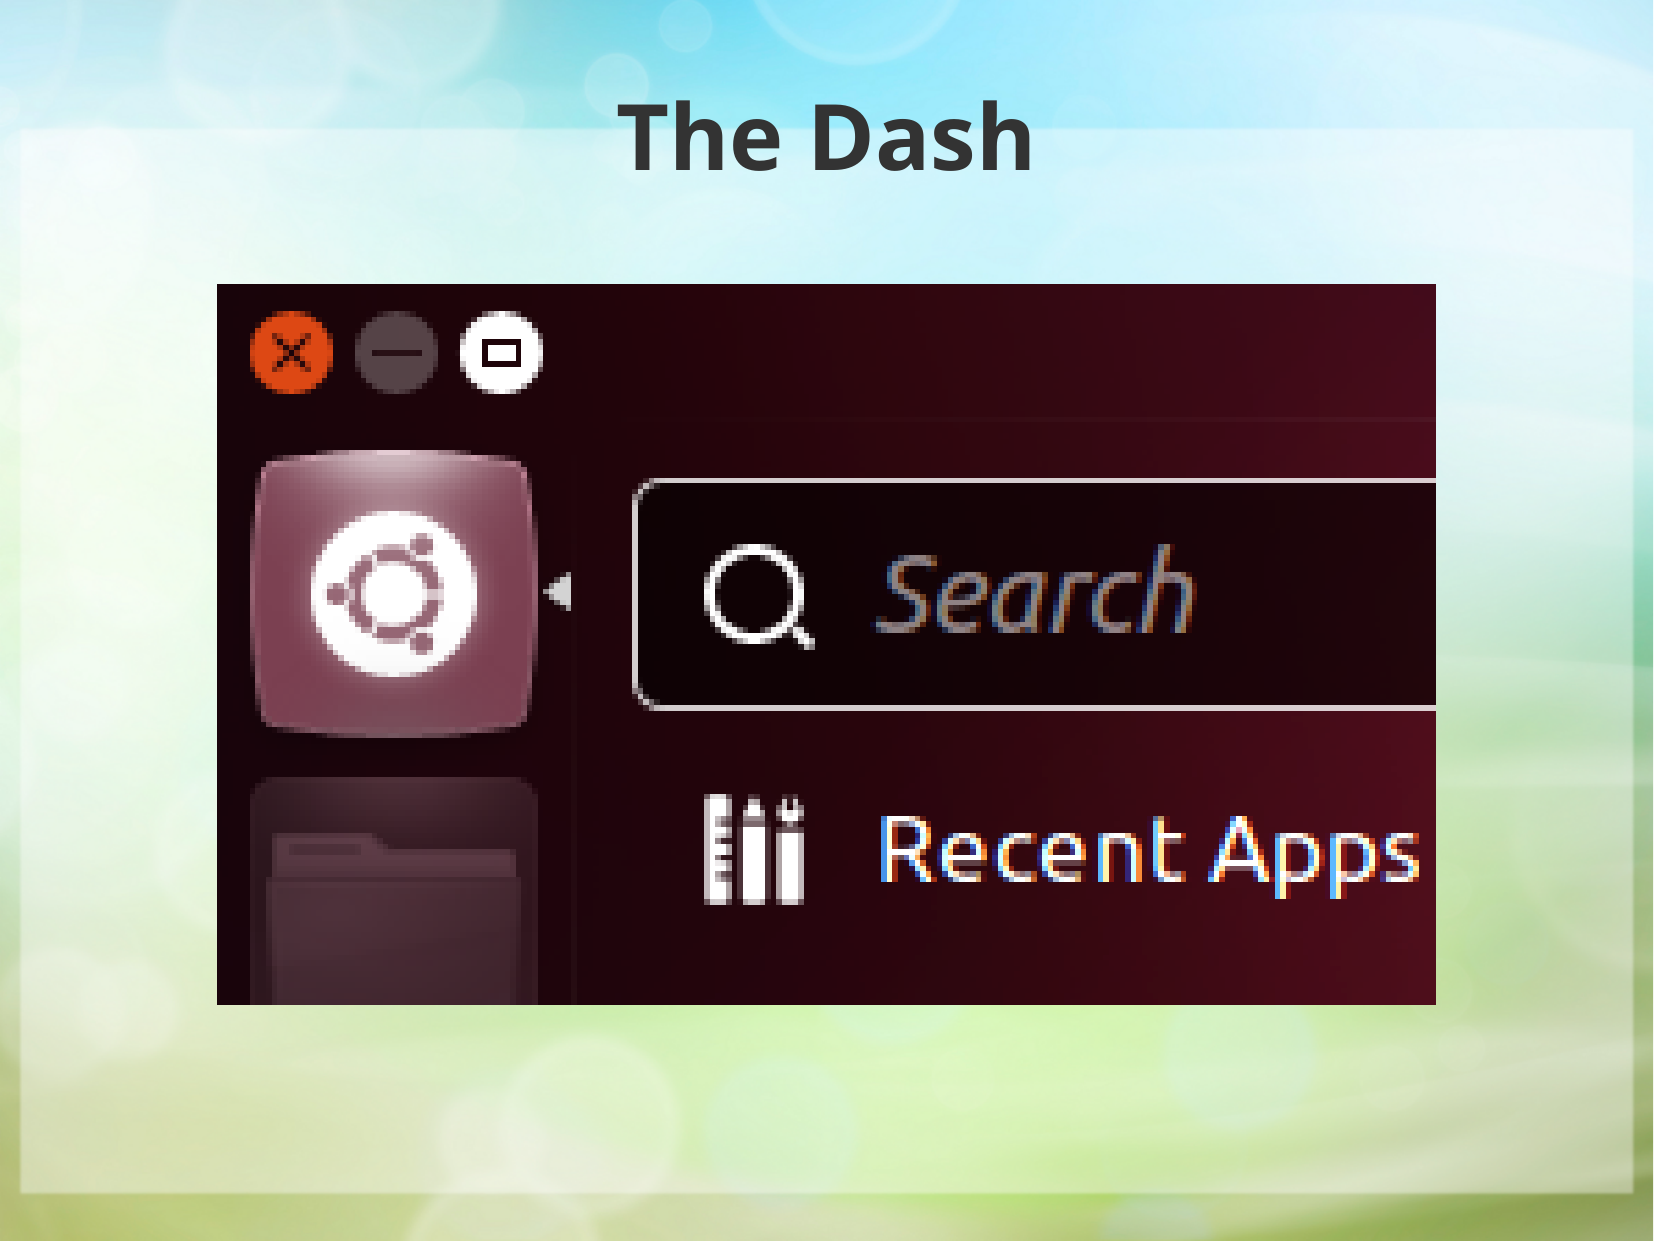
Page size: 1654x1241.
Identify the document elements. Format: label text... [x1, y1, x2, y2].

picture [0, 0, 1654, 1241]
title The Dash [82, 60, 1571, 211]
